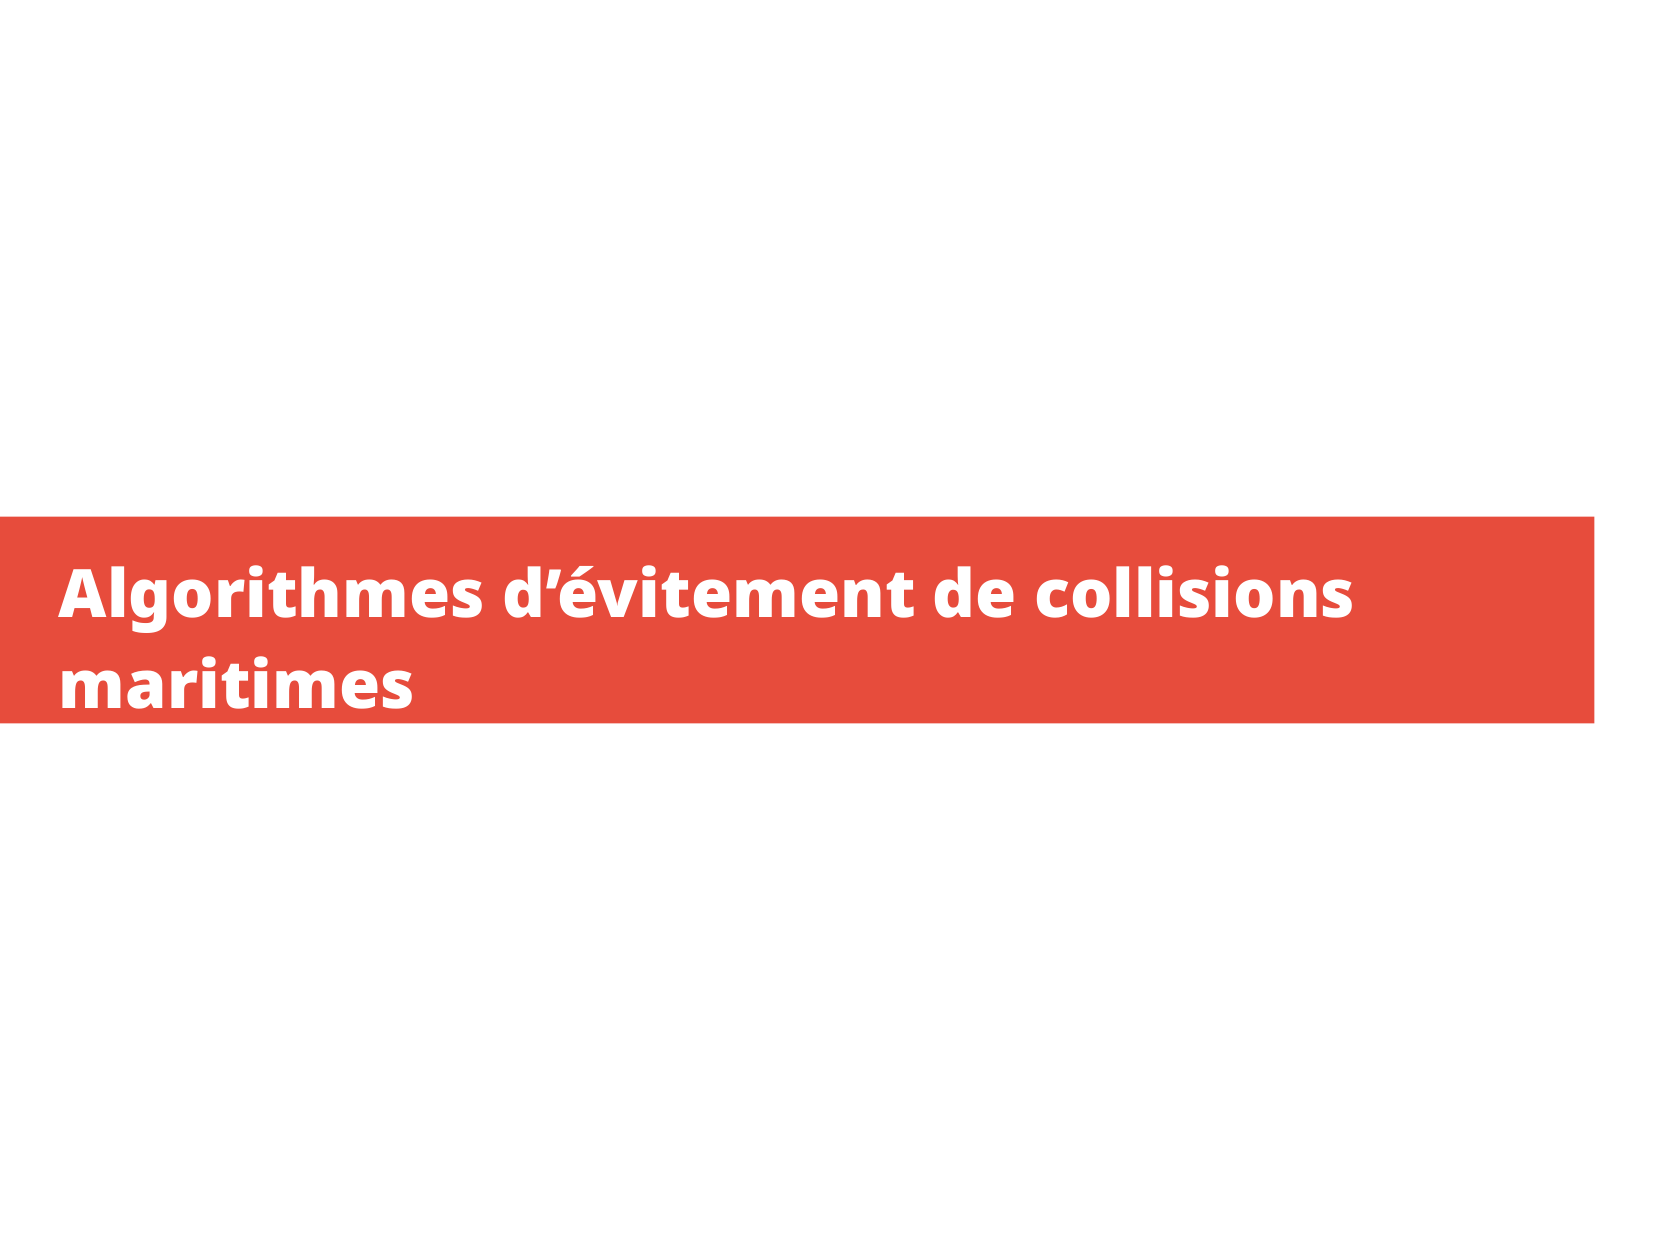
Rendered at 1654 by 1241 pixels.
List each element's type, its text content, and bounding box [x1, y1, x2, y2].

title Algorithmes d’évitement de collisions maritimes [59, 546, 1595, 694]
